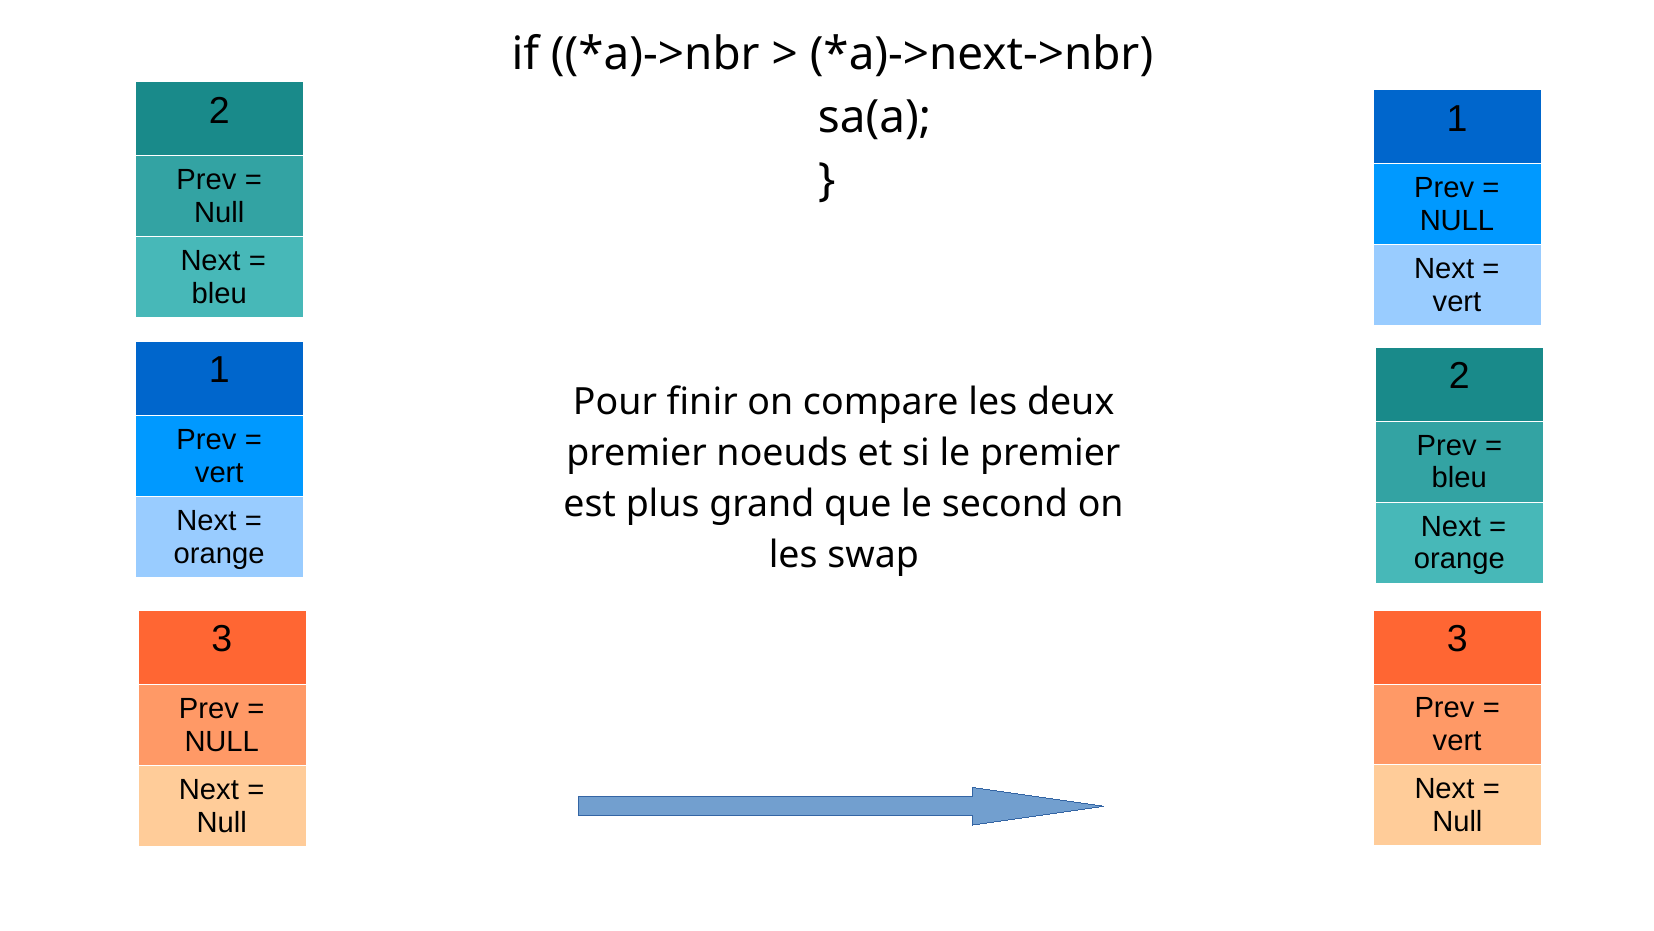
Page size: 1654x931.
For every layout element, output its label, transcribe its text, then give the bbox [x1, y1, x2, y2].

table_cell Prev = NULL [1374, 164, 1541, 244]
text_box [578, 787, 1104, 826]
table_cell Next = Null [1374, 765, 1541, 845]
table_cell Prev = bleu [1376, 422, 1543, 502]
table_cell Next = orange [1376, 503, 1543, 583]
table_header 1 [1374, 90, 1541, 163]
table_header 1 [136, 342, 303, 415]
table_header 2 [136, 82, 303, 155]
table_cell Next = orange [136, 497, 303, 577]
table_cell Prev = vert [136, 416, 303, 496]
table_cell Prev = Null [136, 156, 303, 236]
table_header 3 [139, 611, 306, 684]
table_cell Next = vert [1374, 245, 1541, 325]
table_cell Next = bleu [136, 237, 303, 317]
table_cell Prev = vert [1374, 685, 1541, 764]
table_header 3 [1374, 611, 1541, 684]
table_header 2 [1376, 348, 1543, 421]
table_cell Prev = NULL [139, 685, 306, 765]
title if ((*a)->nbr > (*a)->next->nbr) sa(a); } [82, 32, 1571, 198]
table_cell Next = Null [139, 766, 306, 846]
text_box Pour finir on compare les deux premier noeuds et si le premier est plus grand que le second on les swap [525, 367, 1163, 563]
